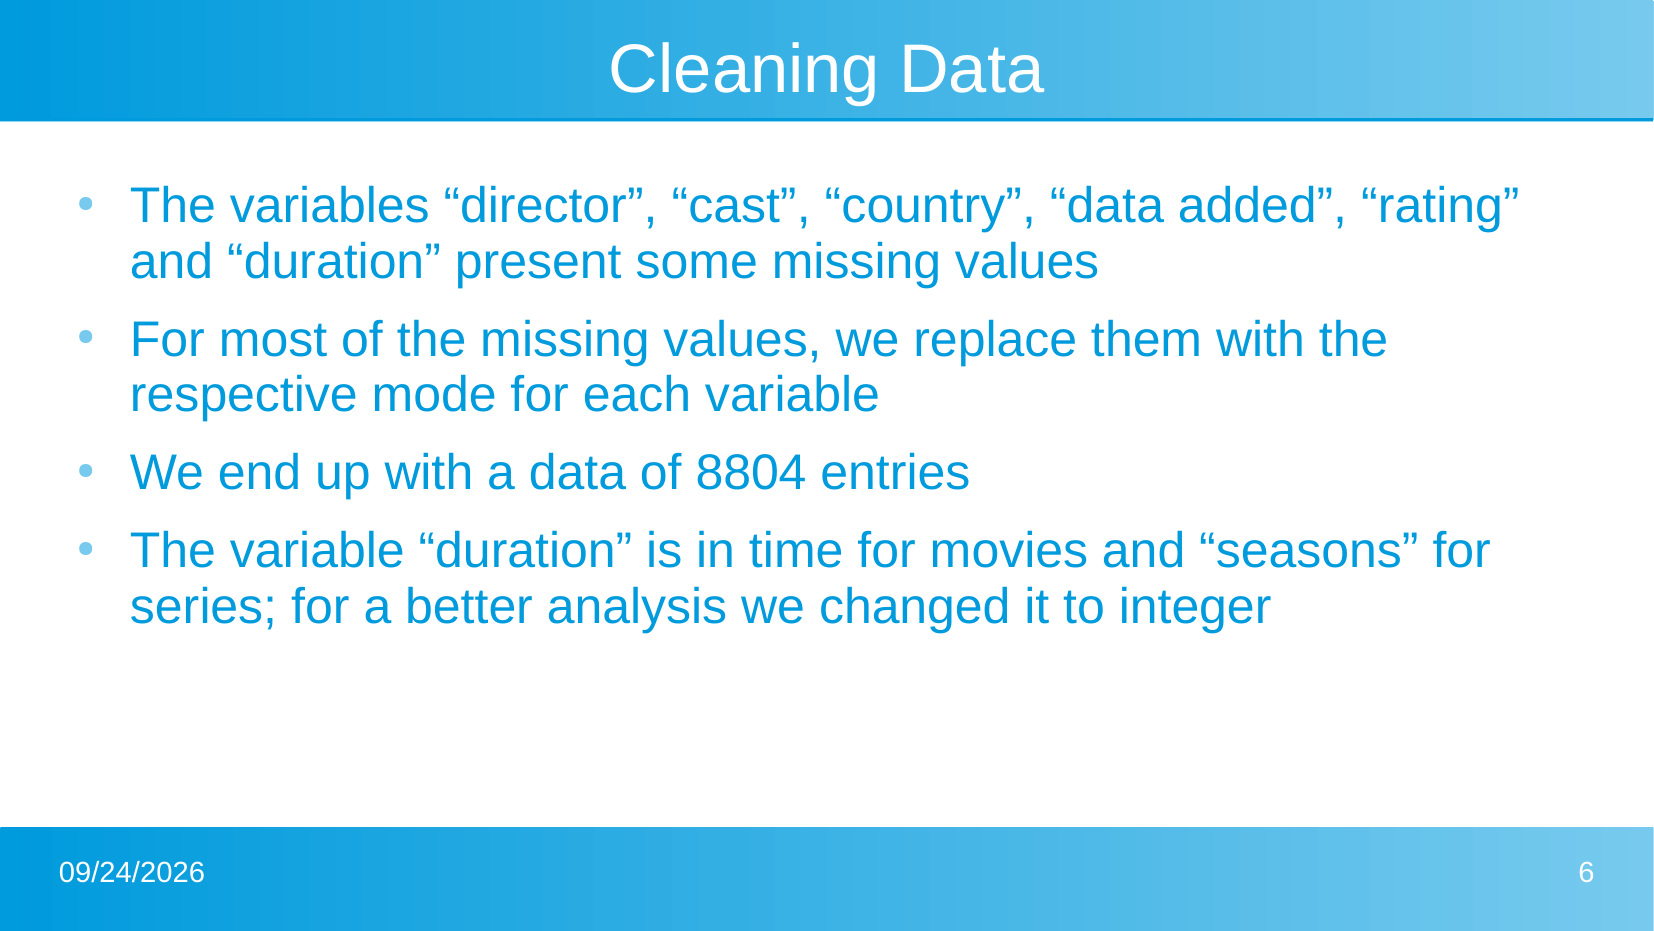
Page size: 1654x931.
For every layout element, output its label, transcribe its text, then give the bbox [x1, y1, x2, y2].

list The variables “director”, “cast”, “country”, “data added”, “rating” and “duration” present some missing values For most of the missing values, we replace them with the respective mode for each variable We end up with a data of 8804 entries The variable “duration” is in time for movies and “seasons” for series; for a better analysis we changed it to integer [59, 177, 1595, 768]
title Cleaning Data [59, 29, 1595, 108]
